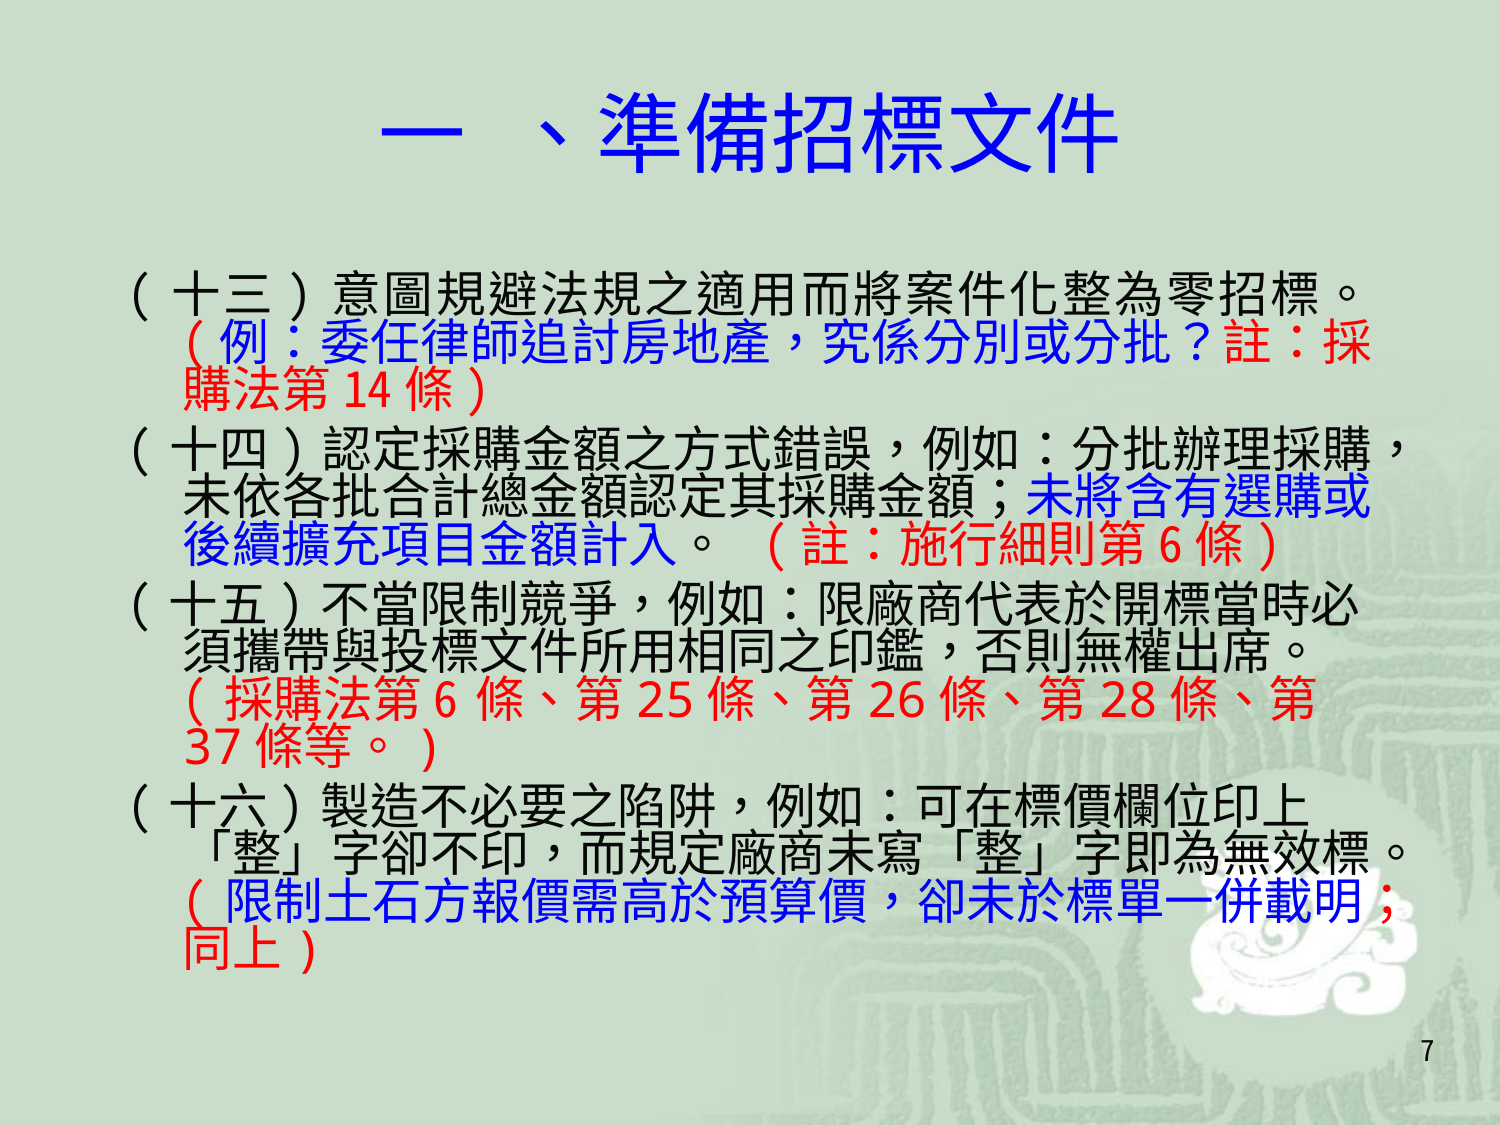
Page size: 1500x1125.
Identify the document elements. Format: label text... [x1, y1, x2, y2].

list (十三)意圖規避法規之適用而將案件化整為零招標。 (例：委任律師追討房地產，究係分別或分批？註：採購法第14條) (十四)認定採購金額之方式錯誤，例如：分批辦理採購，未依各批合計總金額認定其採購金額；未將含有選購或後續擴充項目金額計入。 (註：施行細則第6條) (十五)不當限制競爭，例如：限廠商代表於開標當時必須攜帶與投標文件所用相同之印鑑，否則無權出席。(採購法第6條、第25條、第26條、第28條、第37條等。) (十六)製造不必要之陷阱，例如：可在標價欄位印上「整」字卻不印，而規定廠商未寫「整」字即為無效標。(限制土石方報價需高於預算價，卻未於標單一併載明；同上) [112, 267, 1388, 1003]
picture [0, 0, 1500, 1125]
title 一 、準備招標文件 [49, 37, 1451, 225]
text_box <編號> [1074, 1024, 1451, 1103]
